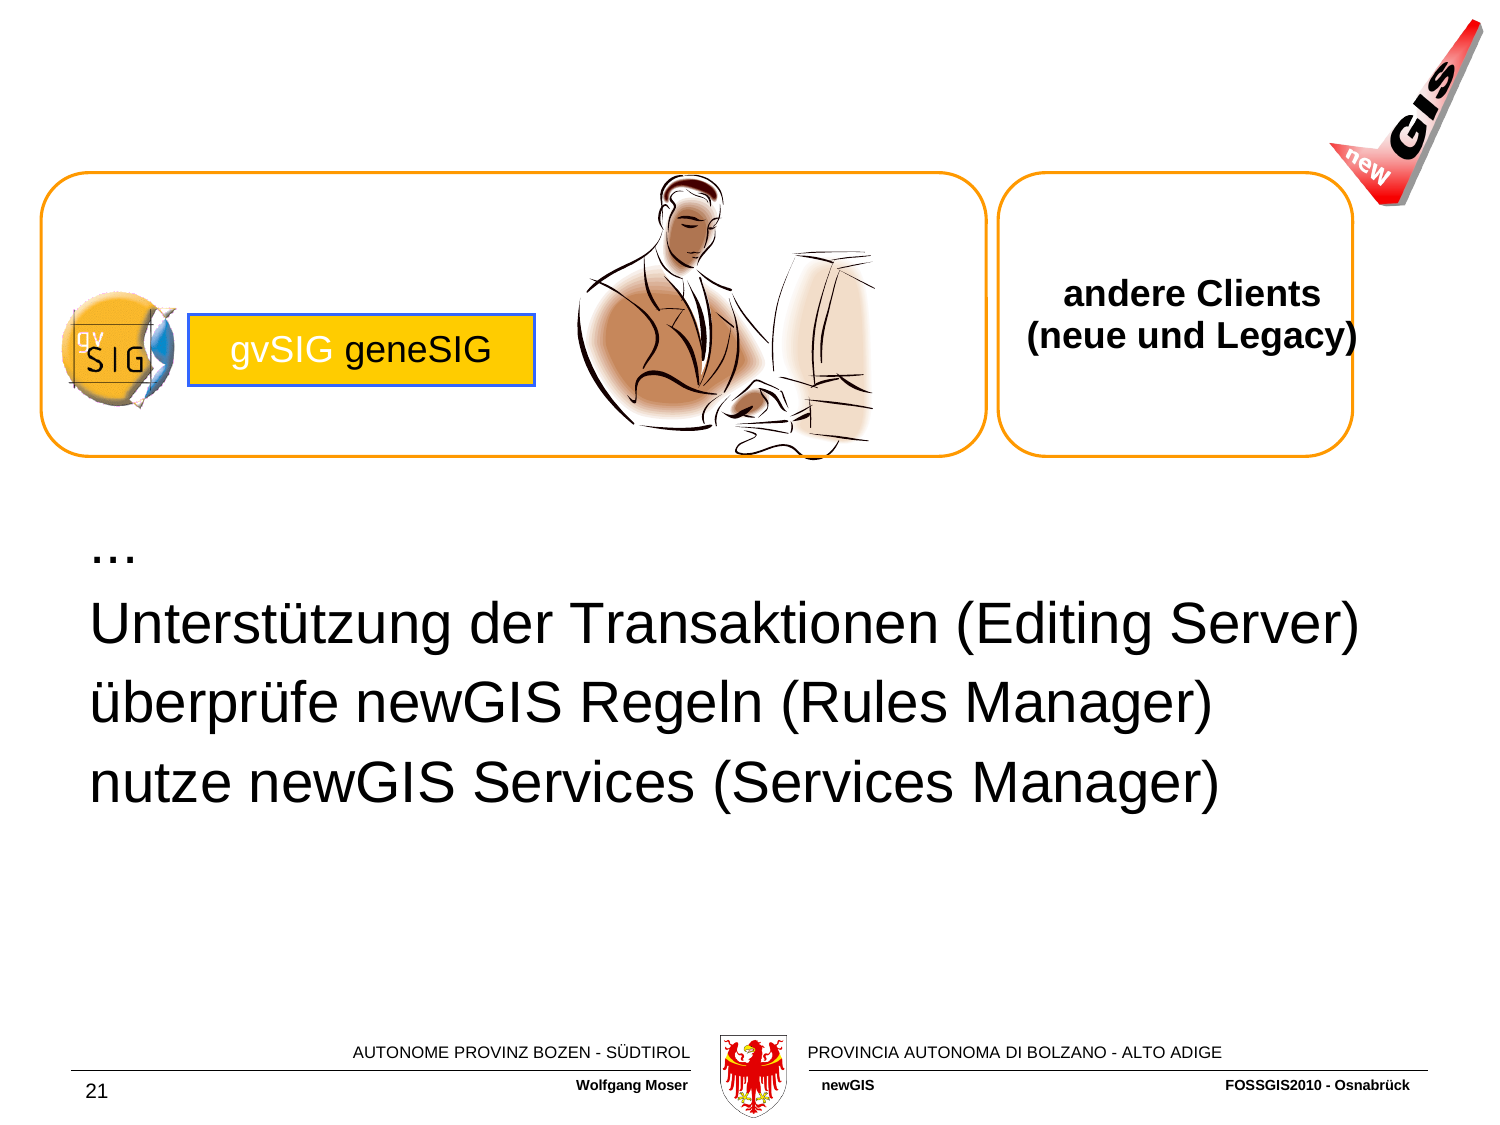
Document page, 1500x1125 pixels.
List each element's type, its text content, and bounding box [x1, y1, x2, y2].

picture [59, 290, 177, 410]
list ... Unterstützung der Transaktionen (Editing Server) überprüfe newGIS Regeln (Rules Manager) nutze newGIS Services (Services Manager) [0, 503, 1436, 1084]
picture [1328, 18, 1485, 207]
picture [568, 175, 876, 454]
text_box andere Clients (neue und Legacy) [998, 172, 1353, 457]
text_box gvSIG geneSIG [188, 314, 535, 386]
picture [568, 458, 876, 464]
picture [720, 1084, 787, 1118]
